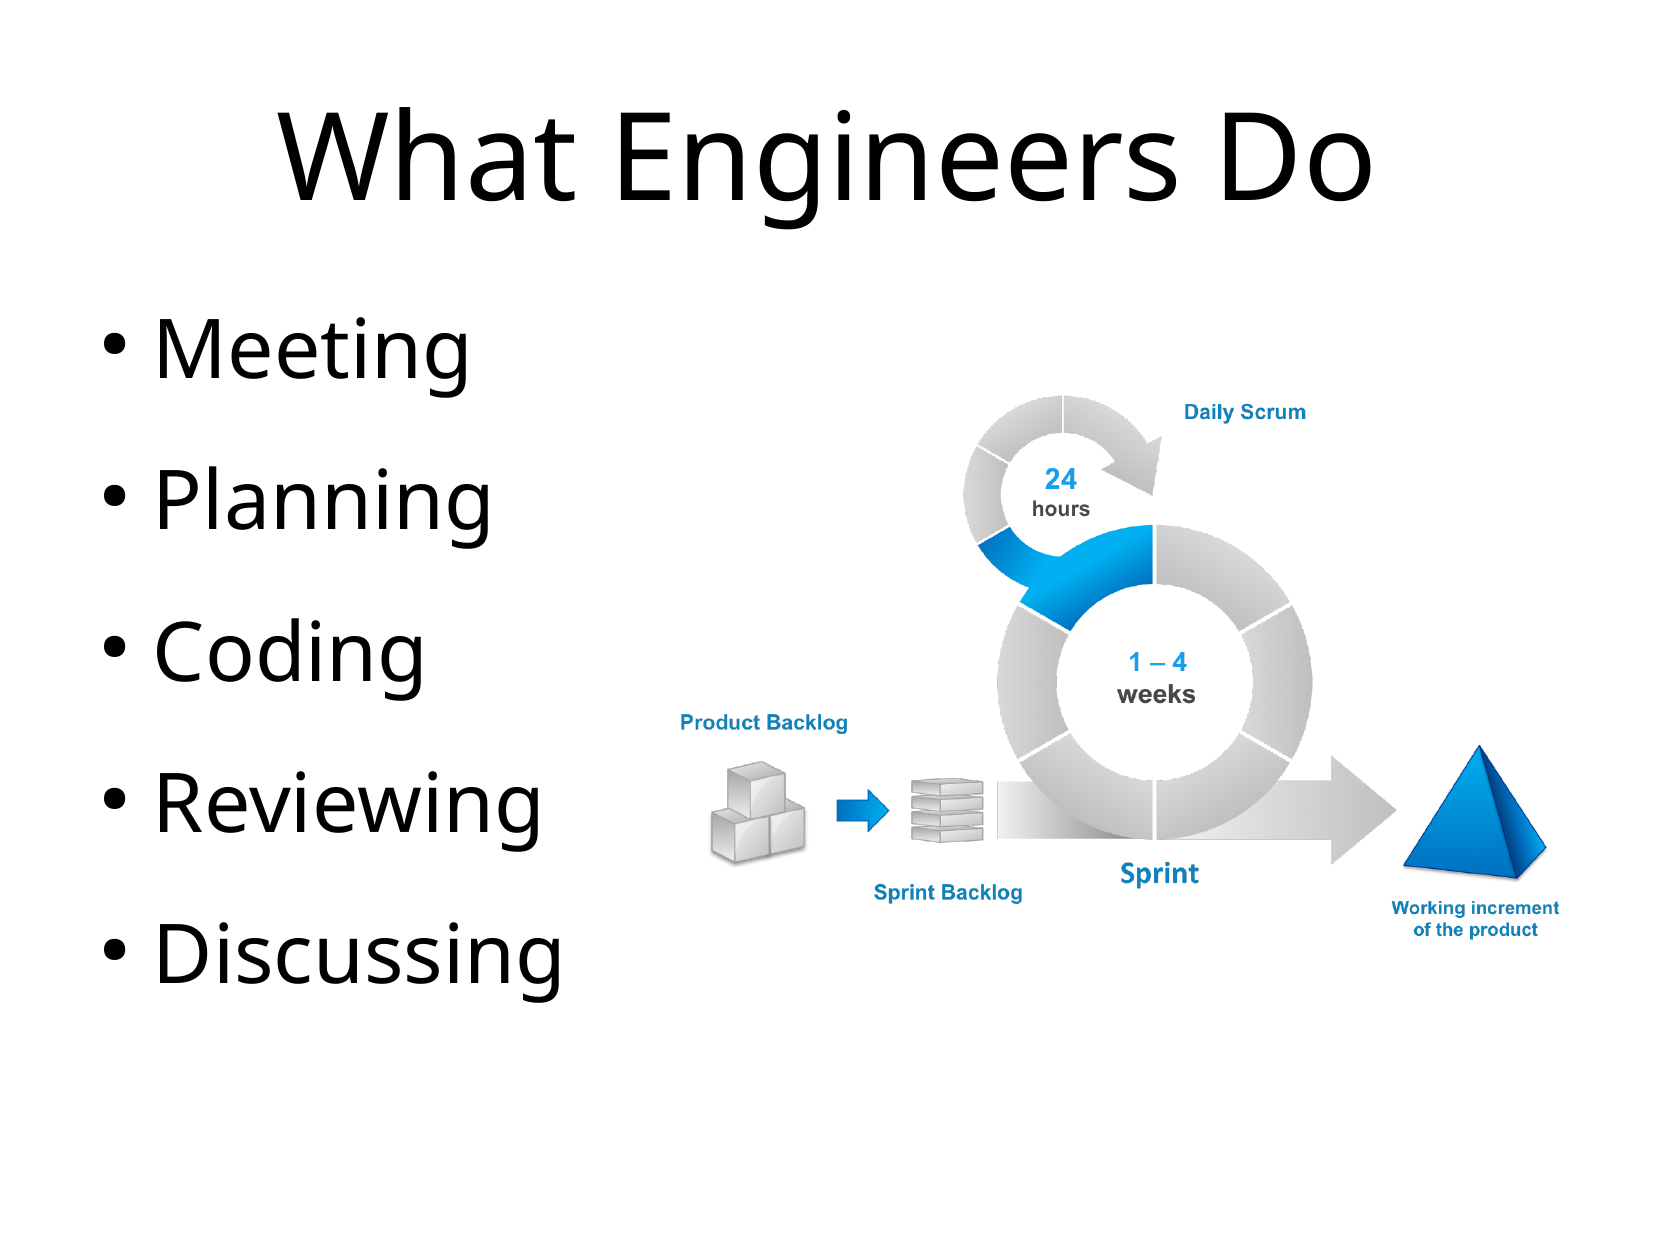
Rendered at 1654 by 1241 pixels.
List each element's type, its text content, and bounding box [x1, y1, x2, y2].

picture [670, 392, 1571, 946]
list Meeting Planning Coding Reviewing Discussing [82, 290, 1571, 1010]
title What Engineers Do [82, 49, 1571, 257]
